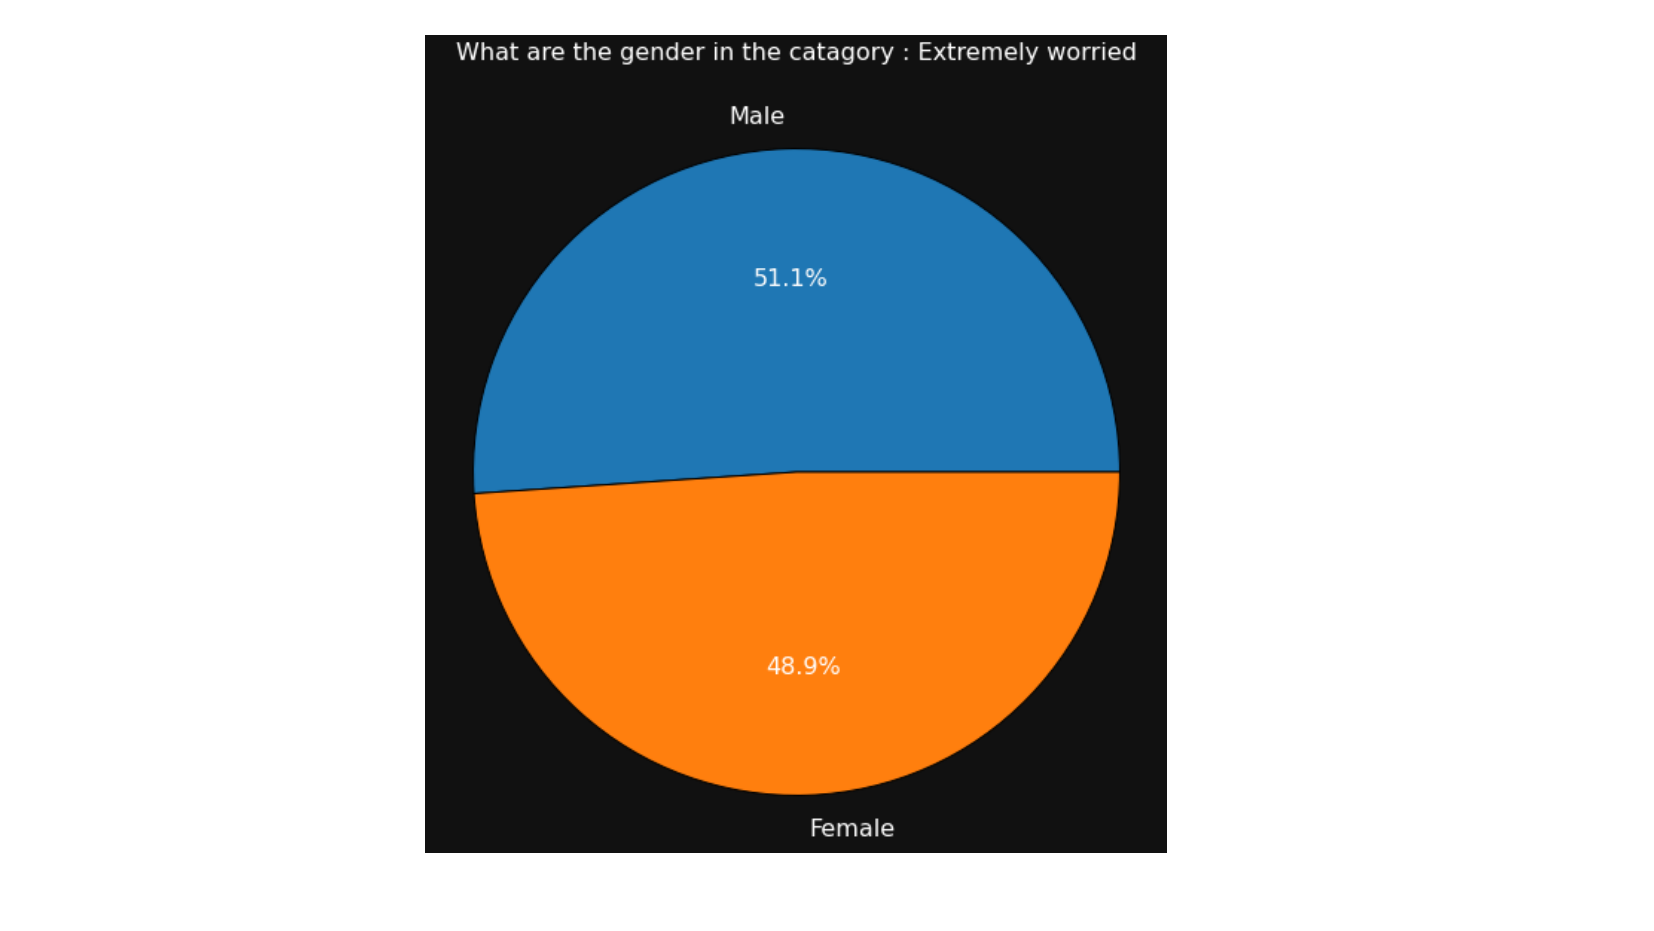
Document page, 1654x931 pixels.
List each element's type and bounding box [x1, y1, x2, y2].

picture [425, 35, 1167, 853]
